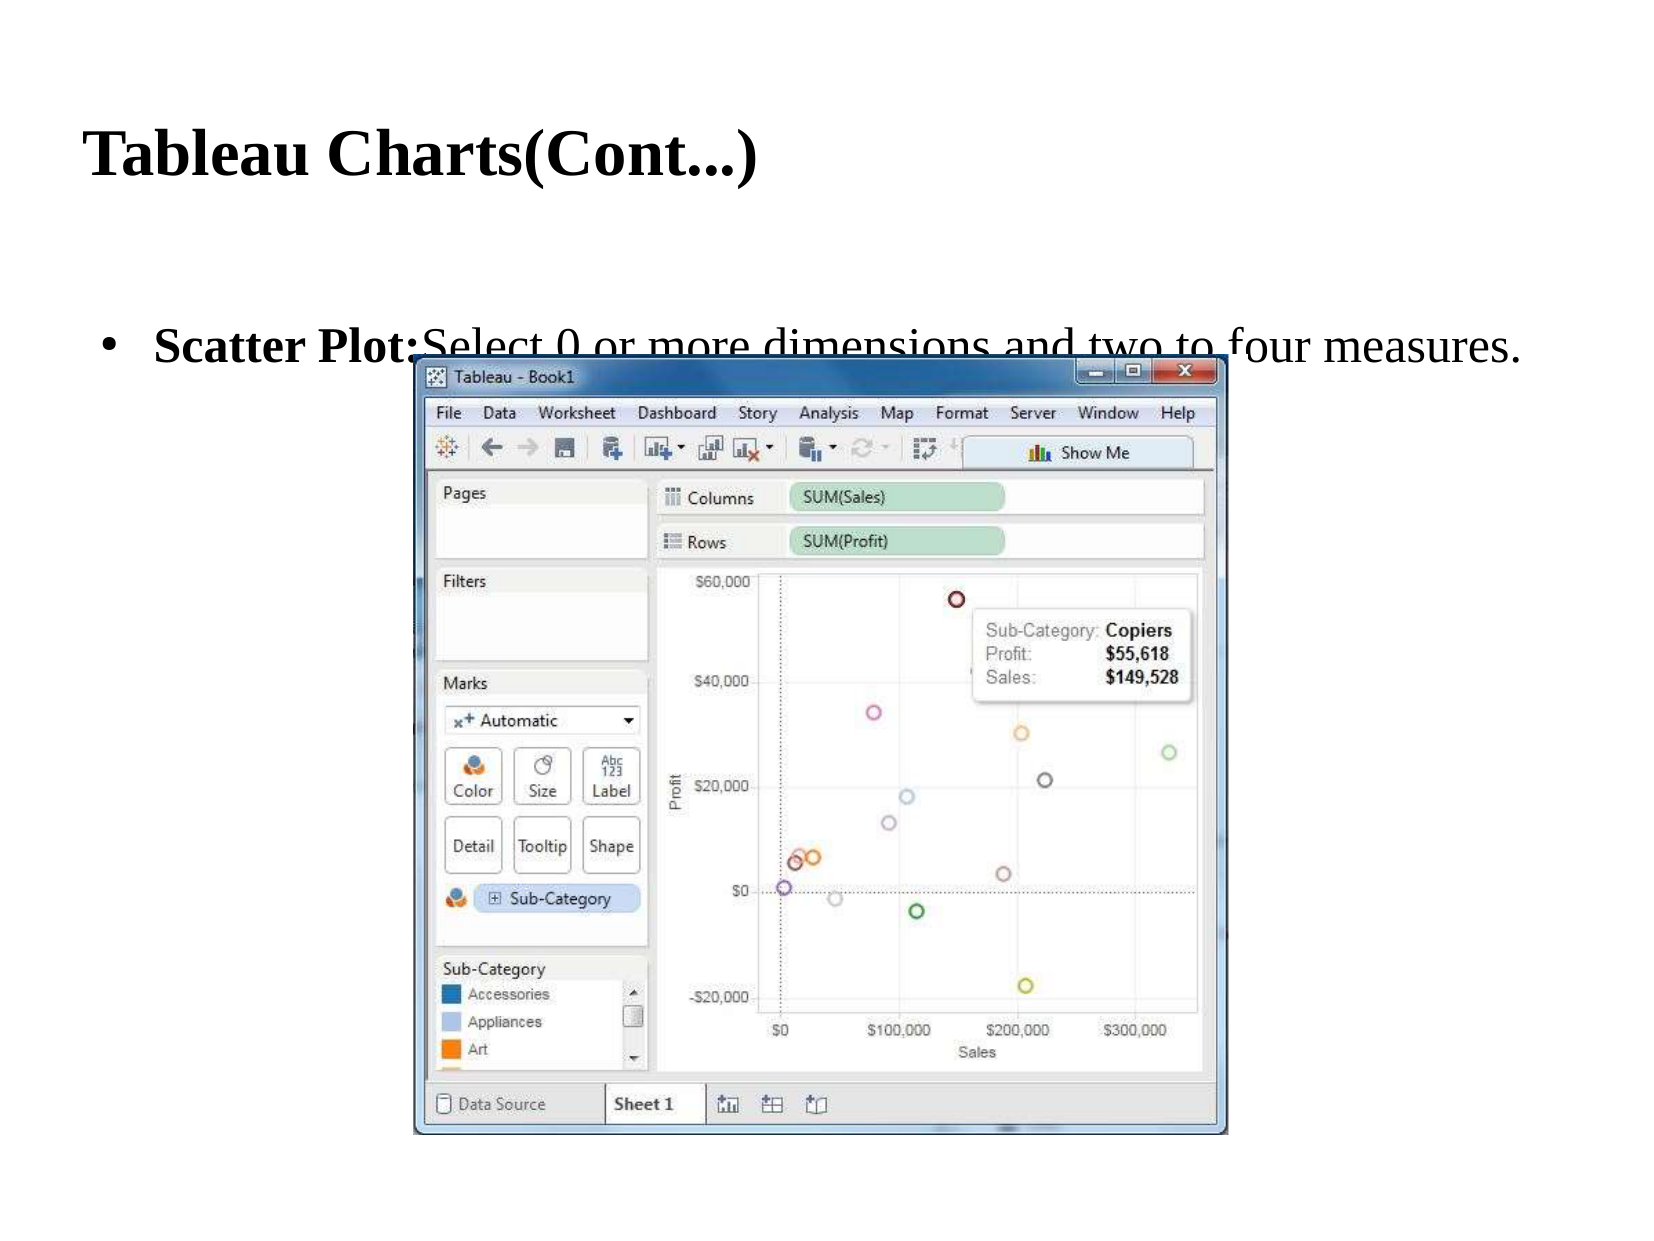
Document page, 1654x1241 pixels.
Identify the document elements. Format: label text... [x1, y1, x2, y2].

picture [413, 354, 1248, 1136]
list Scatter Plot:Select 0 or more dimensions and two to four measures. [82, 290, 1571, 1010]
title Tableau Charts(Cont...) [82, 49, 1571, 257]
